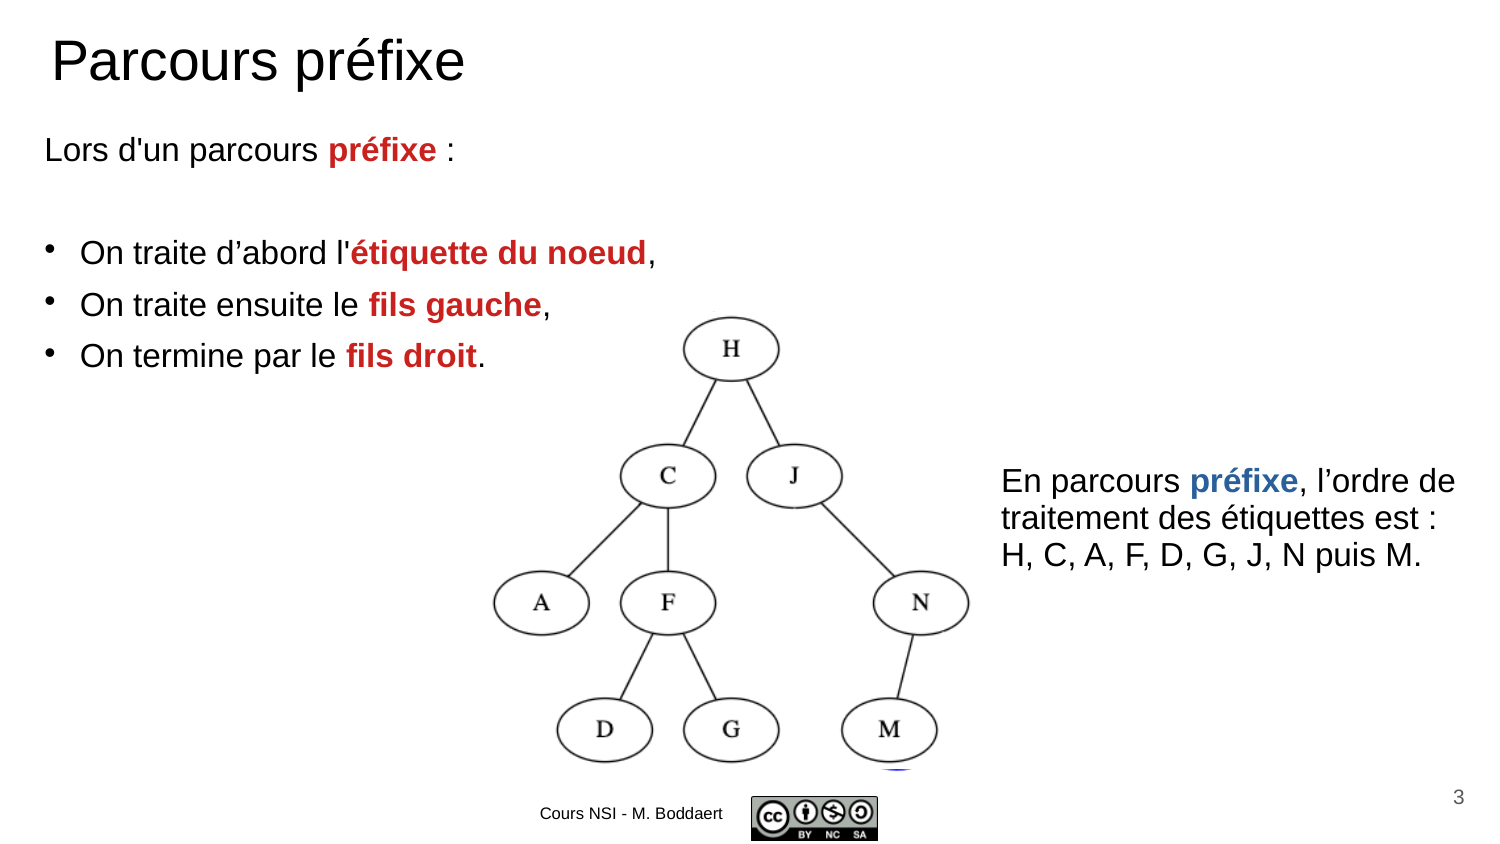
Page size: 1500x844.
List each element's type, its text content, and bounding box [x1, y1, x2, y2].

title Parcours préfixe [51, 13, 1449, 108]
text_box En parcours préfixe, l’ordre de traitement des étiquettes est : H, C, A, F, D, G, J, N puis M. [986, 454, 1500, 603]
picture [751, 796, 878, 841]
slide_number <numéro> [1389, 764, 1480, 830]
text_box Lors d'un parcours préfixe : On traite d’abord l'étiquette du noeud, On traite ensuite le fils gauche, On termine par le fils droit. [29, 120, 1477, 384]
picture [483, 384, 1041, 792]
